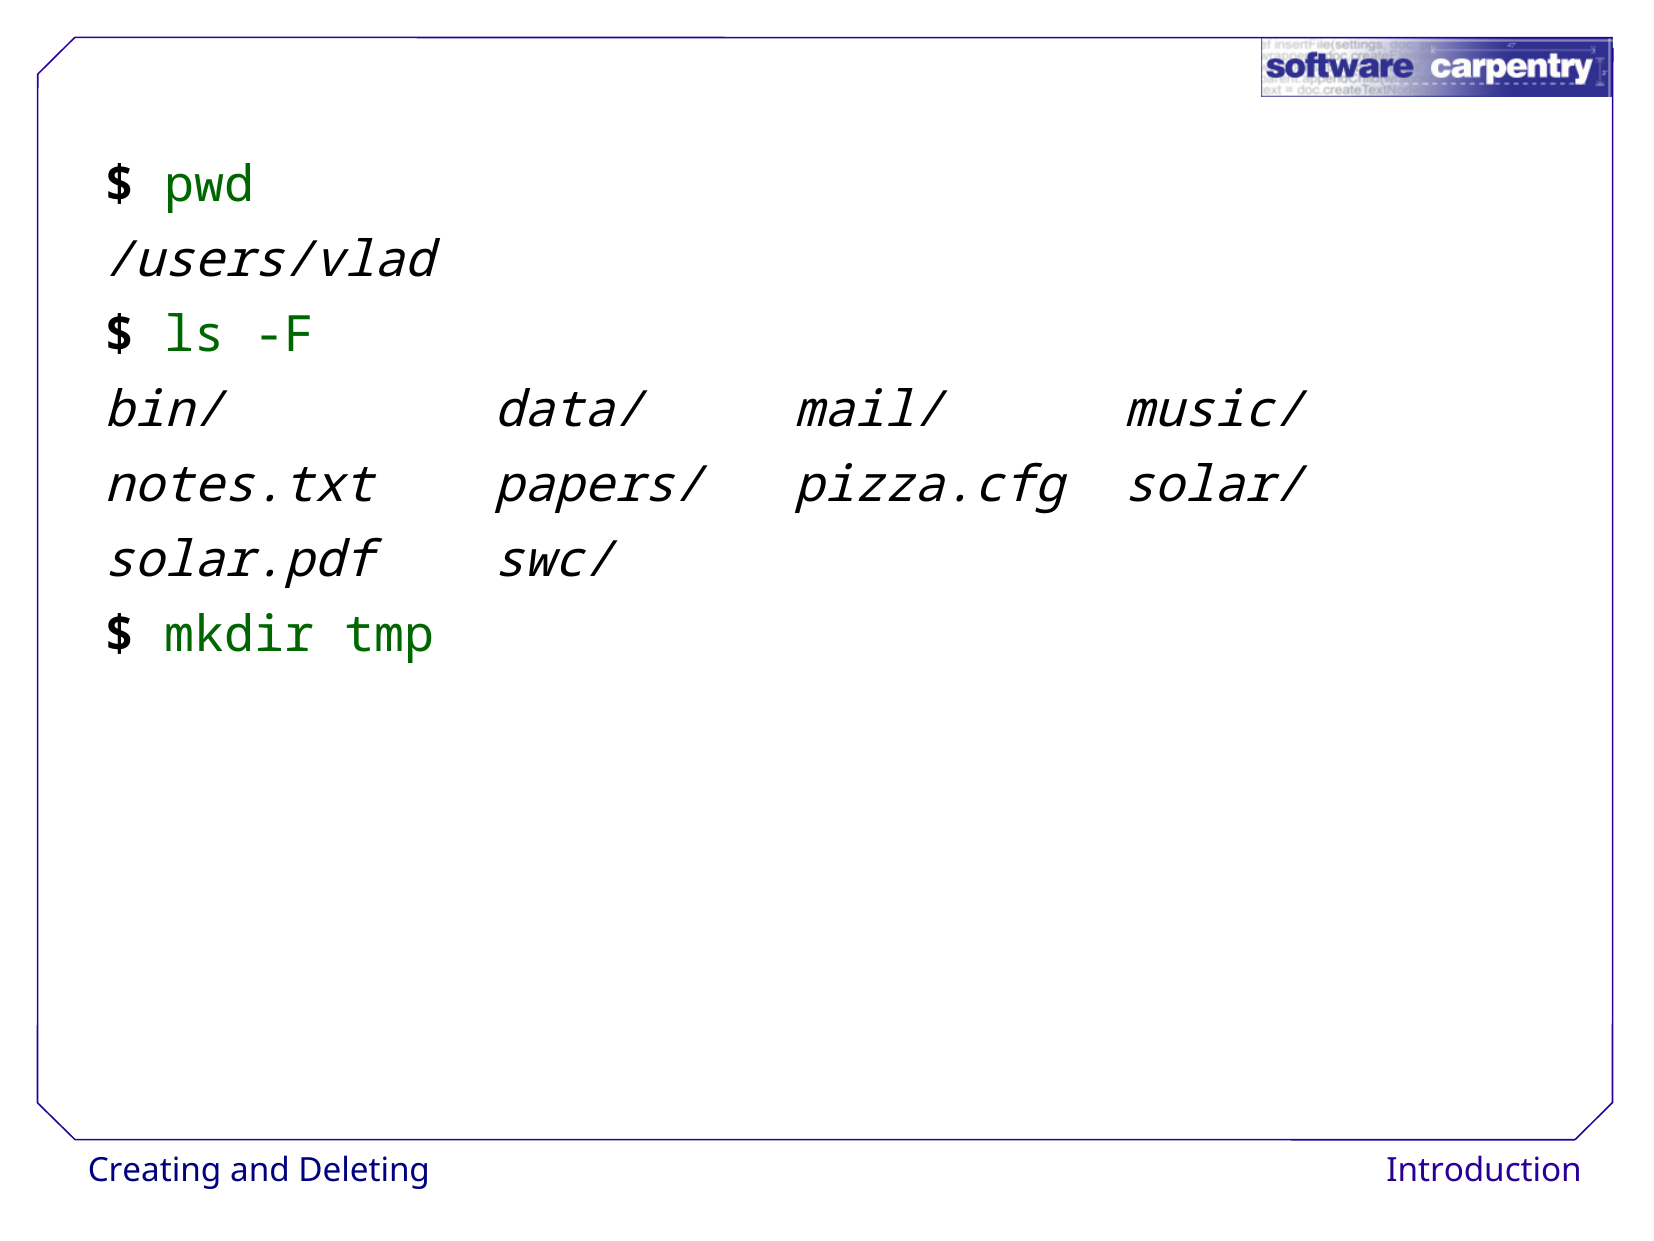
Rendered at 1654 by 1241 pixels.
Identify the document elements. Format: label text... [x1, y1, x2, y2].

text_box $ pwd /users/vlad $ ls -F bin/ data/ mail/ music/ notes.txt papers/ pizza.cfg solar/ solar.pdf swc/ $ mkdir tmp [89, 128, 1512, 1037]
picture [1261, 39, 1613, 97]
